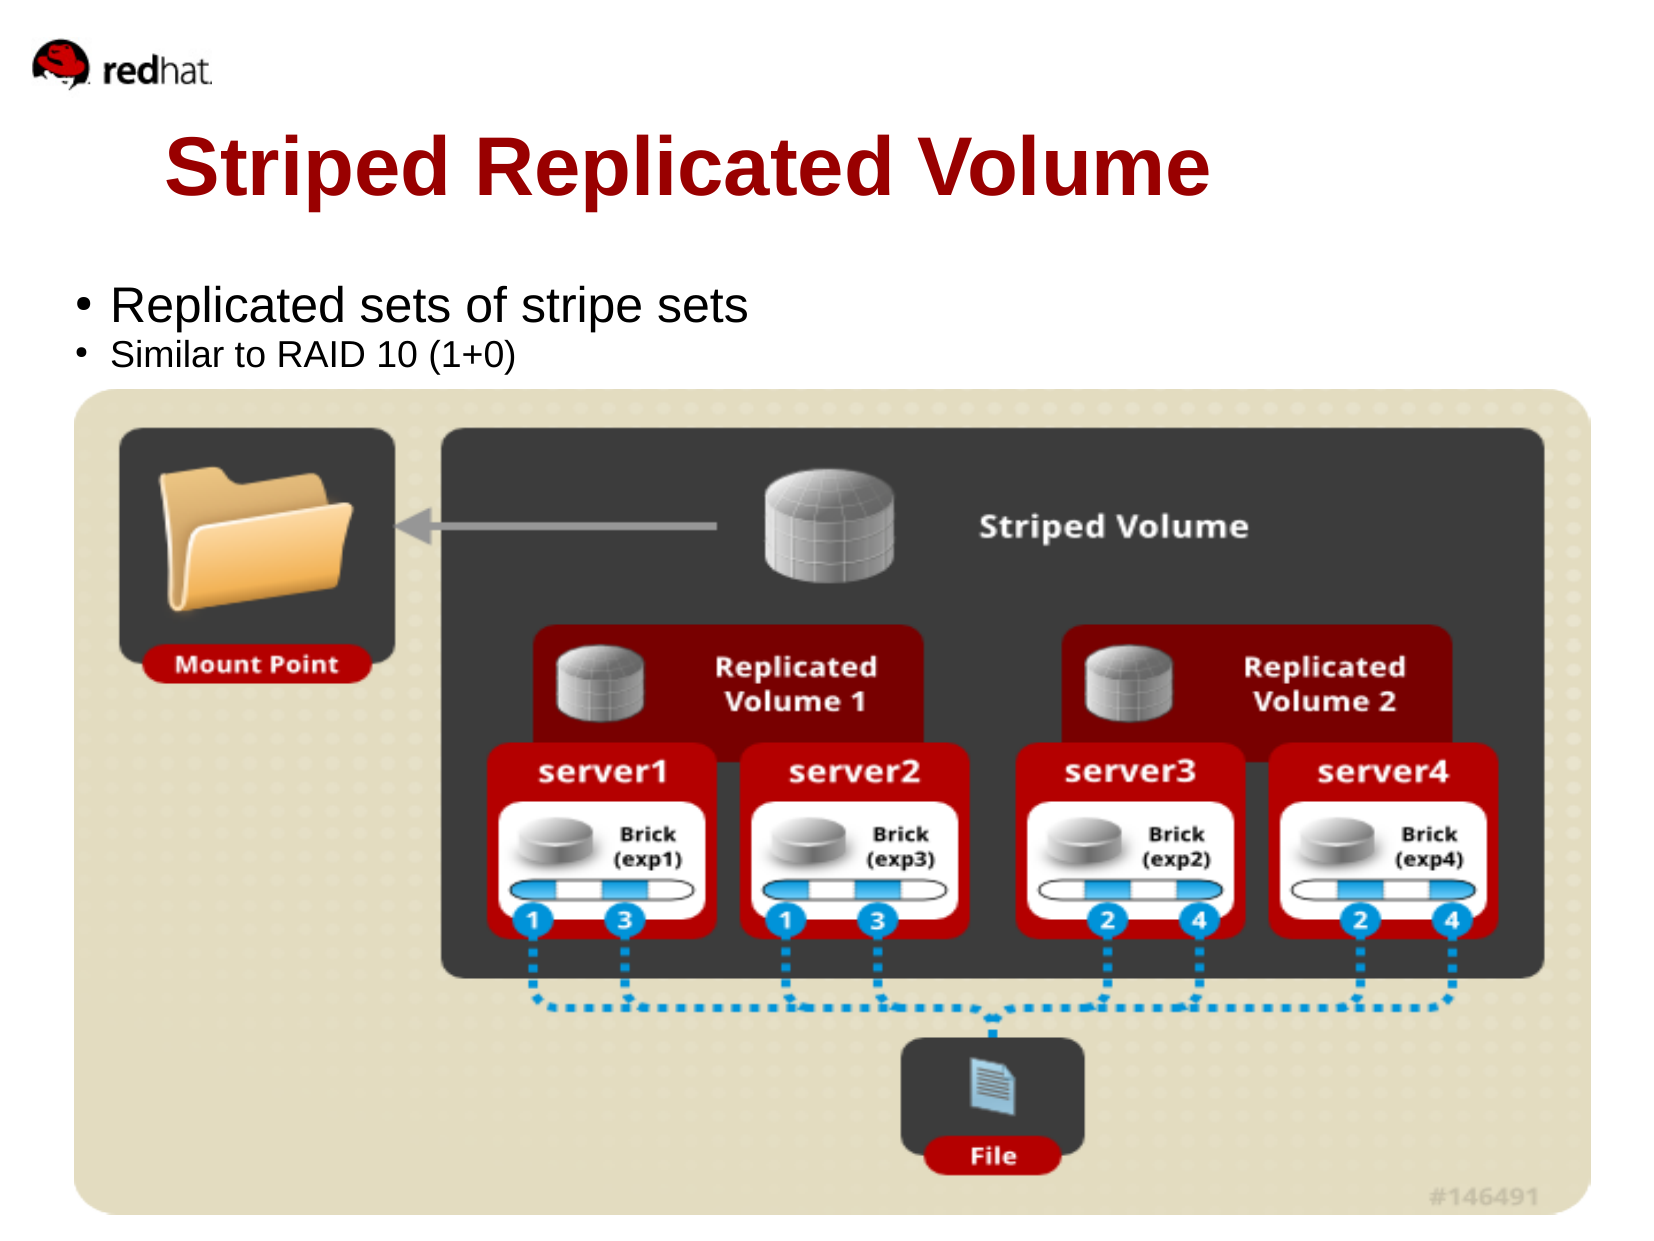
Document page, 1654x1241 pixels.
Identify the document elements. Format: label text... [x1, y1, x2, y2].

text_box Striped Replicated Volume [150, 112, 1531, 270]
picture [31, 37, 212, 98]
picture [74, 389, 1591, 1216]
text_box Replicated sets of stripe sets Similar to RAID 10 (1+0) [60, 270, 1576, 706]
